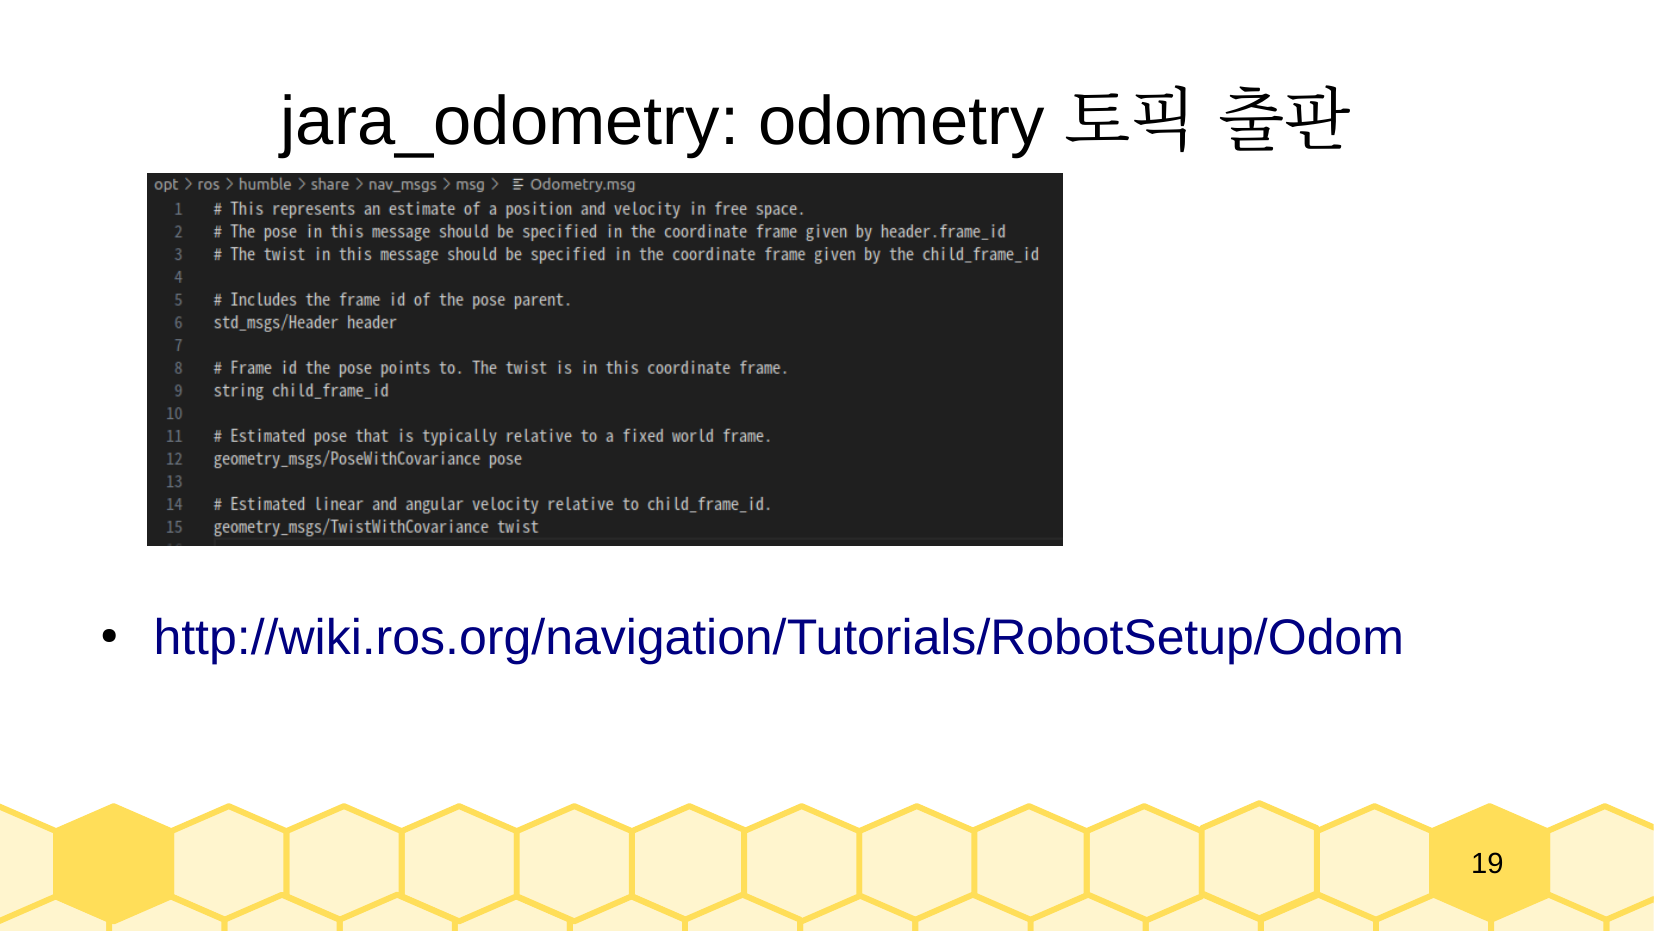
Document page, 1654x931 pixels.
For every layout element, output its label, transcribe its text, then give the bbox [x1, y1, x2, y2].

picture [147, 173, 1063, 546]
title jara_odometry: odometry 토픽 출판 [82, 37, 1571, 193]
list http://wiki.ros.org/navigation/Tutorials/RobotSetup/Odom [82, 531, 1571, 758]
